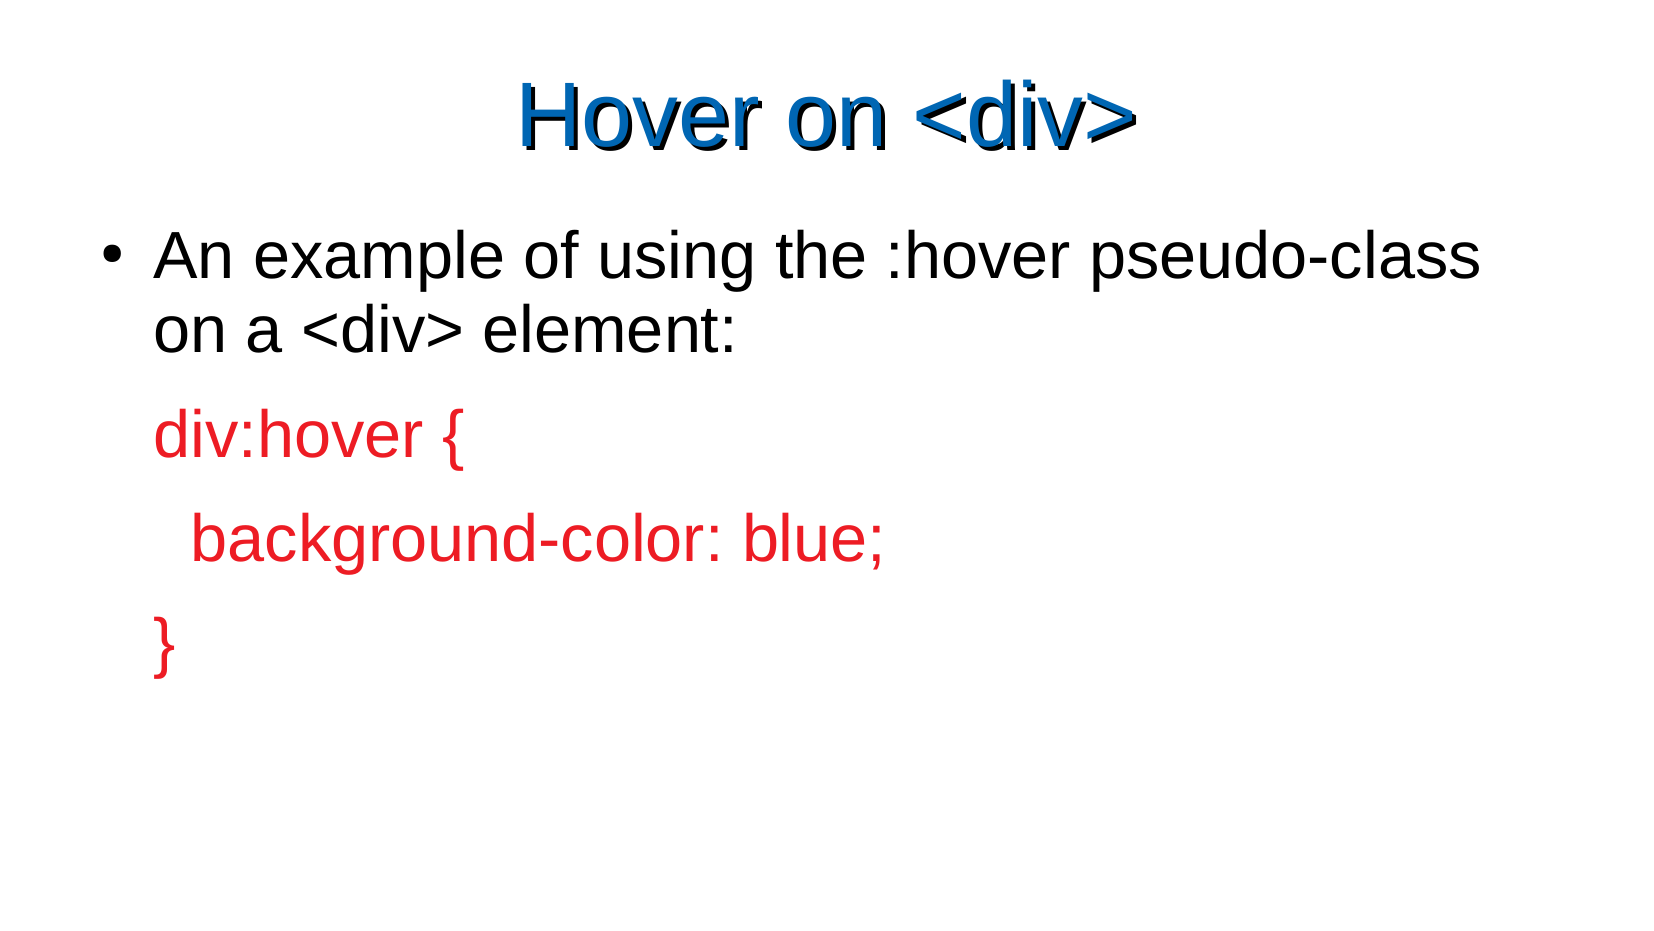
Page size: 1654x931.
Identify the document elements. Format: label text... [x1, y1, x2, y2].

title Hover on <div> [82, 37, 1571, 193]
list An example of using the :hover pseudo-class on a <div> element: div:hover { background-color: blue; } [82, 217, 1571, 758]
